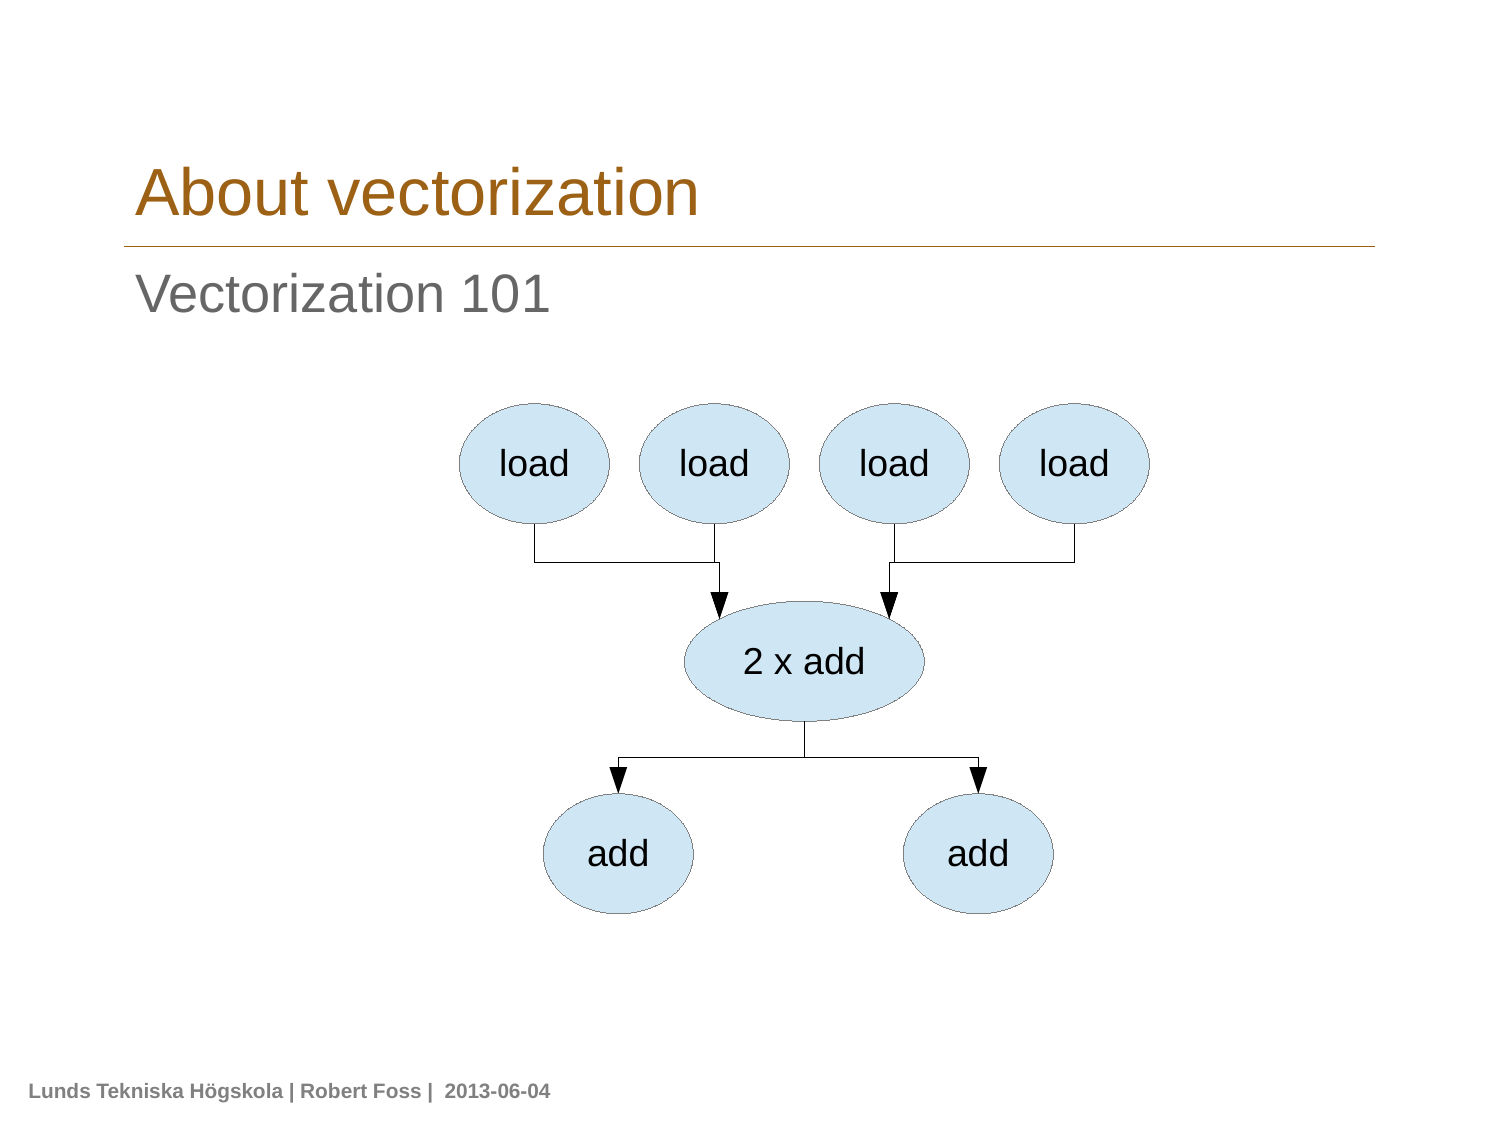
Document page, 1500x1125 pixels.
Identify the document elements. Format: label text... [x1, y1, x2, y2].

title About vectorization [120, 120, 1500, 258]
text_box add [543, 793, 694, 914]
text_box add [903, 793, 1054, 914]
text_box load [459, 403, 610, 524]
text_box load [639, 403, 790, 524]
title Vectorization 101 [120, 238, 1035, 344]
text_box 2 x add [684, 601, 925, 722]
text_box load [819, 403, 970, 524]
text_box load [999, 403, 1150, 524]
